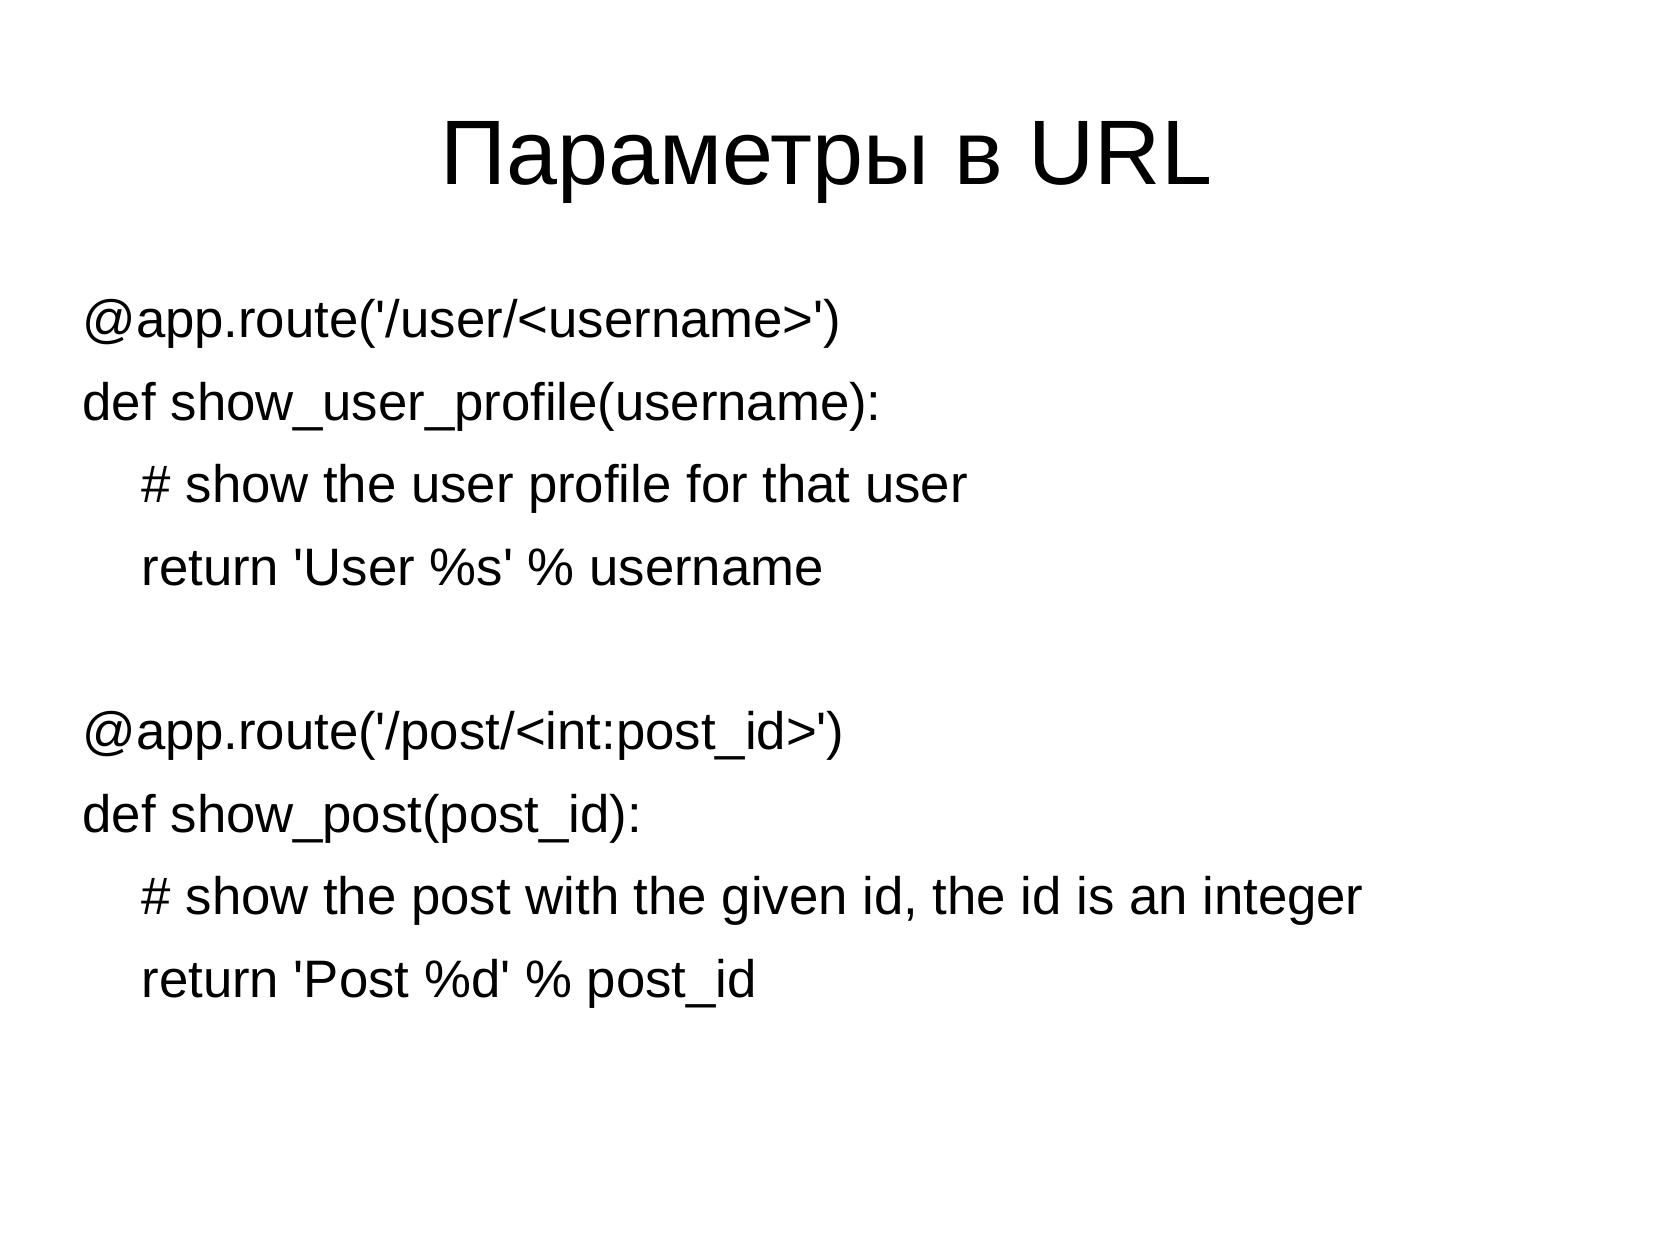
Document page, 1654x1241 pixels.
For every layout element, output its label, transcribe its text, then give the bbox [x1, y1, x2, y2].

list @app.route('/user/<username>') def show_user_profile(username): # show the user profile for that user return 'User %s' % username @app.route('/post/<int:post_id>') def show_post(post_id): # show the post with the given id, the id is an integer return 'Post %d' % post_id [82, 290, 1571, 1010]
title Параметры в URL [82, 49, 1571, 257]
